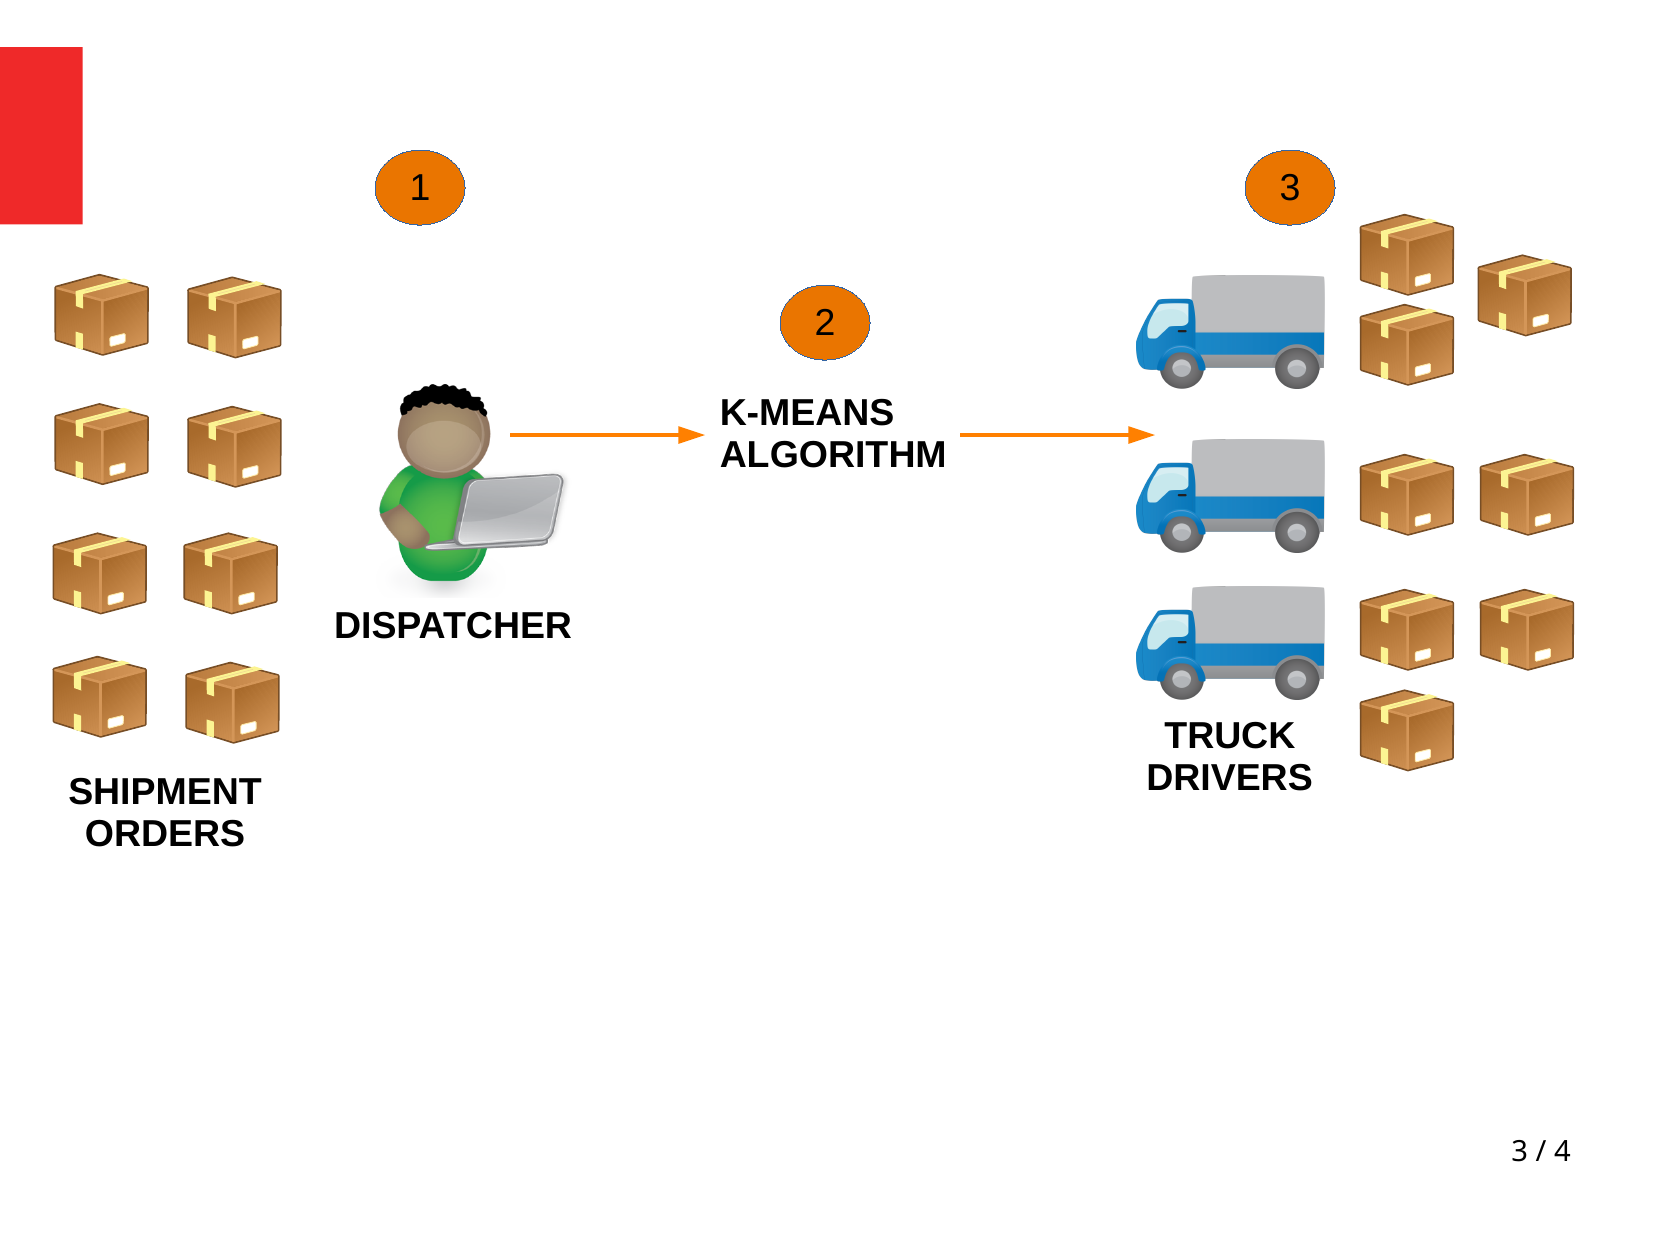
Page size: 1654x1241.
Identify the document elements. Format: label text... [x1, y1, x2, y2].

picture [30, 513, 294, 624]
picture [30, 636, 296, 753]
text_box DISPATCHER [317, 597, 589, 700]
text_box K-MEANS ALGORITHM [705, 384, 991, 526]
picture [1337, 195, 1588, 395]
text_box 1 [375, 150, 466, 226]
picture [1136, 439, 1331, 553]
text_box SHIPMENT ORDERS [30, 762, 301, 866]
picture [1136, 586, 1331, 700]
text_box 2 [780, 285, 871, 361]
text_box TRUCK DRIVERS [1094, 707, 1366, 811]
text_box 3 [1245, 150, 1336, 226]
picture [1337, 570, 1591, 781]
picture [1136, 275, 1331, 389]
picture [31, 255, 298, 368]
picture [31, 384, 298, 497]
picture [1337, 435, 1591, 545]
picture [361, 364, 579, 597]
